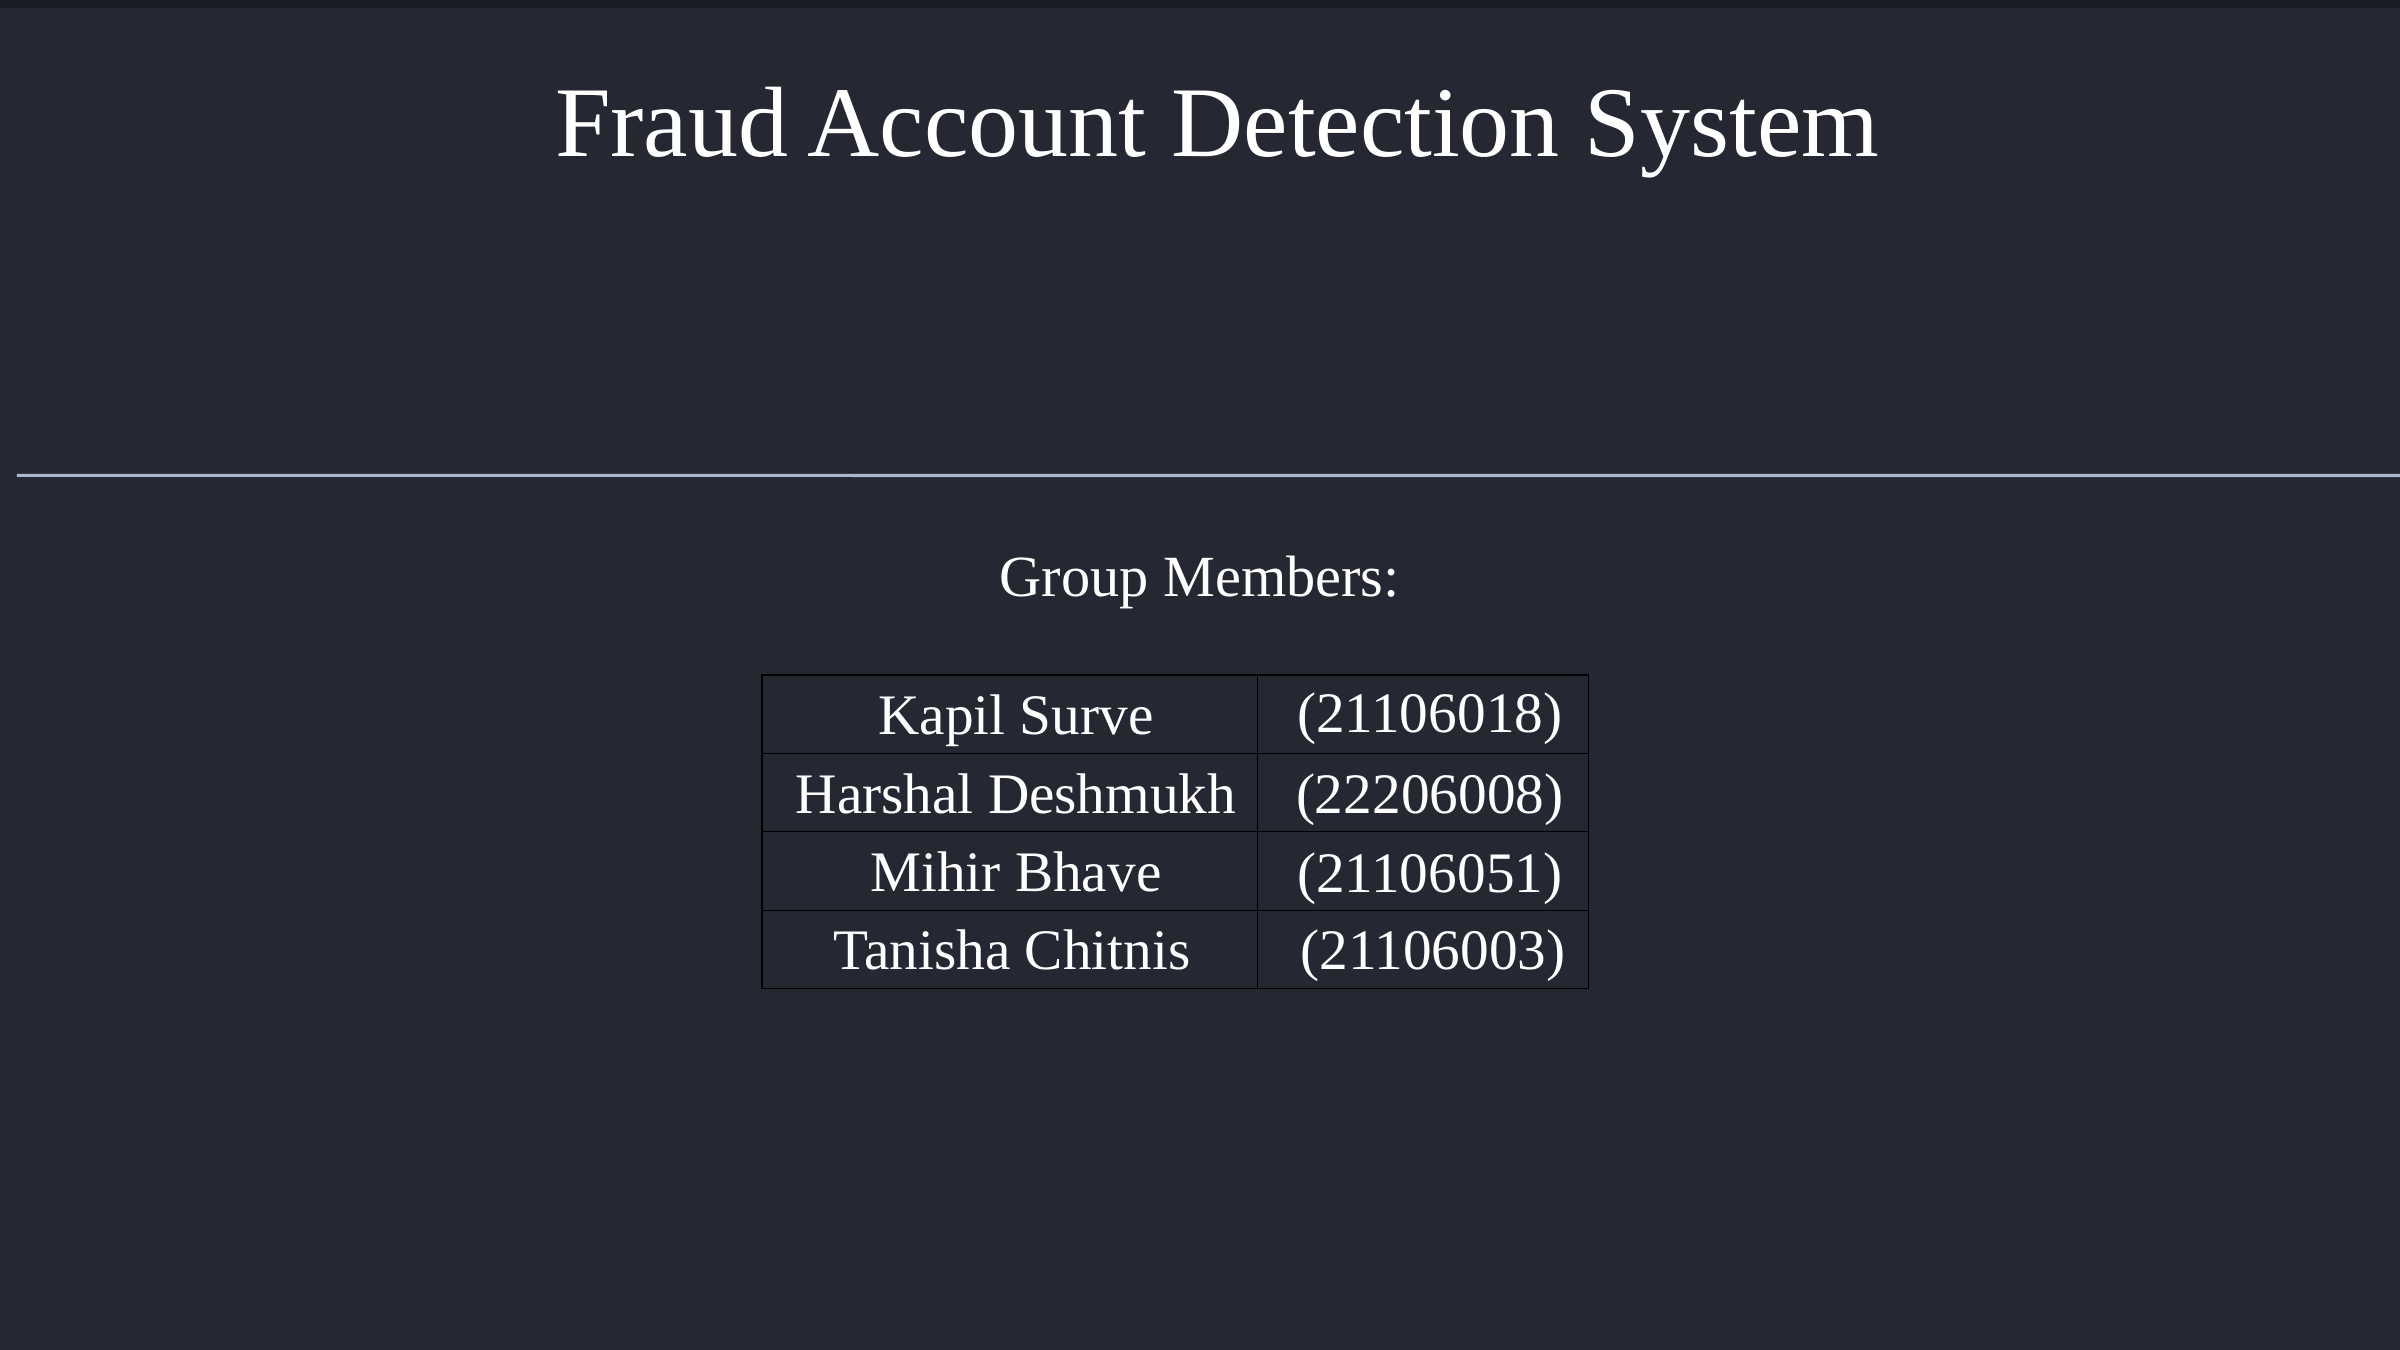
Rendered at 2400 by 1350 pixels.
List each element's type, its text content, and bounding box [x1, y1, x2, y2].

text_box Fraud Account Detection System [236, 54, 2198, 177]
table_cell Harshal Deshmukh [763, 754, 1257, 831]
table_cell (21106003) [1258, 911, 1588, 988]
table_cell Tanisha Chitnis [763, 911, 1257, 988]
table_cell (21106051) [1258, 832, 1588, 910]
text_box [0, 0, 2400, 1350]
table_header (21106018) [1258, 676, 1588, 753]
table_cell Mihir Bhave [763, 832, 1257, 910]
text_box Group Members: [985, 530, 1449, 616]
table_header Kapil Surve [763, 676, 1257, 753]
table_cell (22206008) [1258, 754, 1588, 831]
